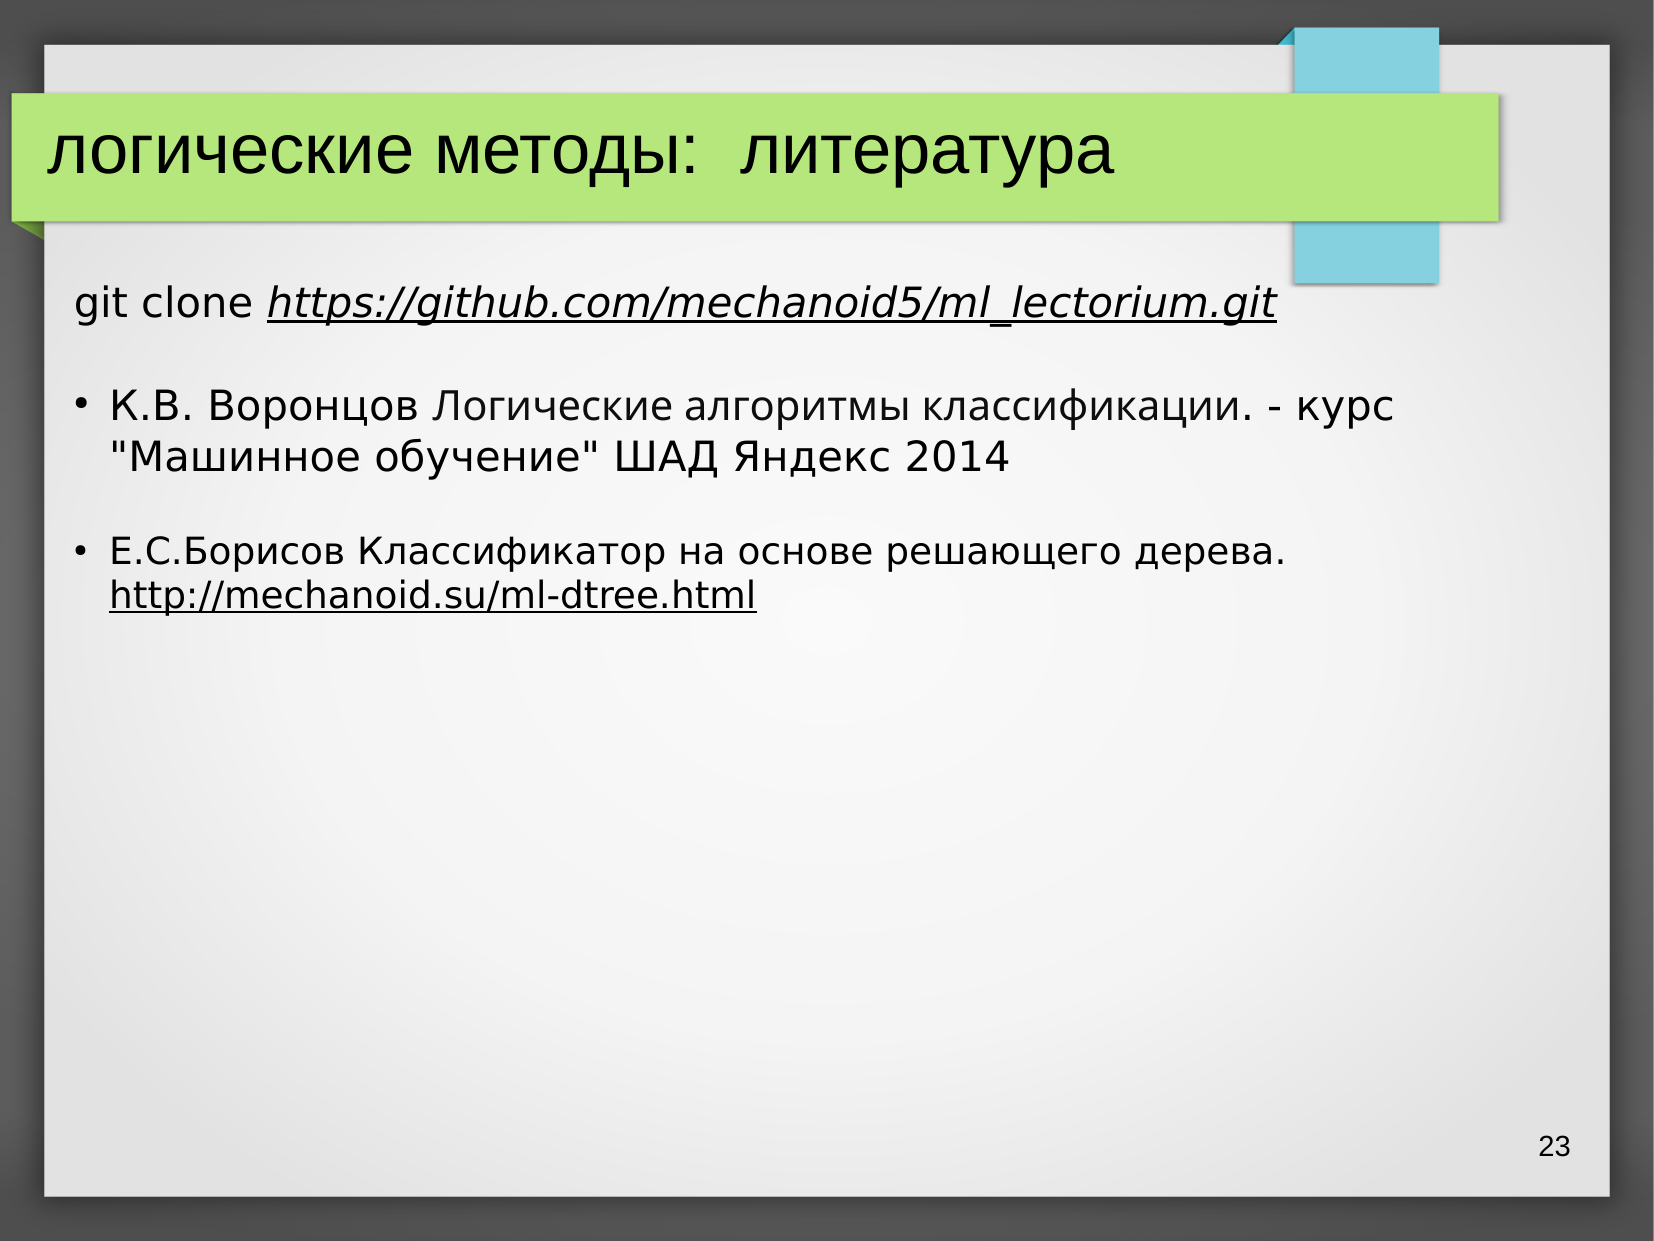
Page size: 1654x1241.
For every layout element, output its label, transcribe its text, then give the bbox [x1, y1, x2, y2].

title логические методы: литература [47, 96, 1536, 201]
text_box git clone https://github.com/mechanoid5/ml_lectorium.git К.В. Воронцов Логические алгоритмы классификации. - курс "Машинное обучение" ШАД Яндекс 2014 Е.С.Борисов Классификатор на основе решающего дерева. http://mechanoid.su/ml-dtree.html [59, 271, 1489, 1111]
picture [0, 0, 1654, 1241]
